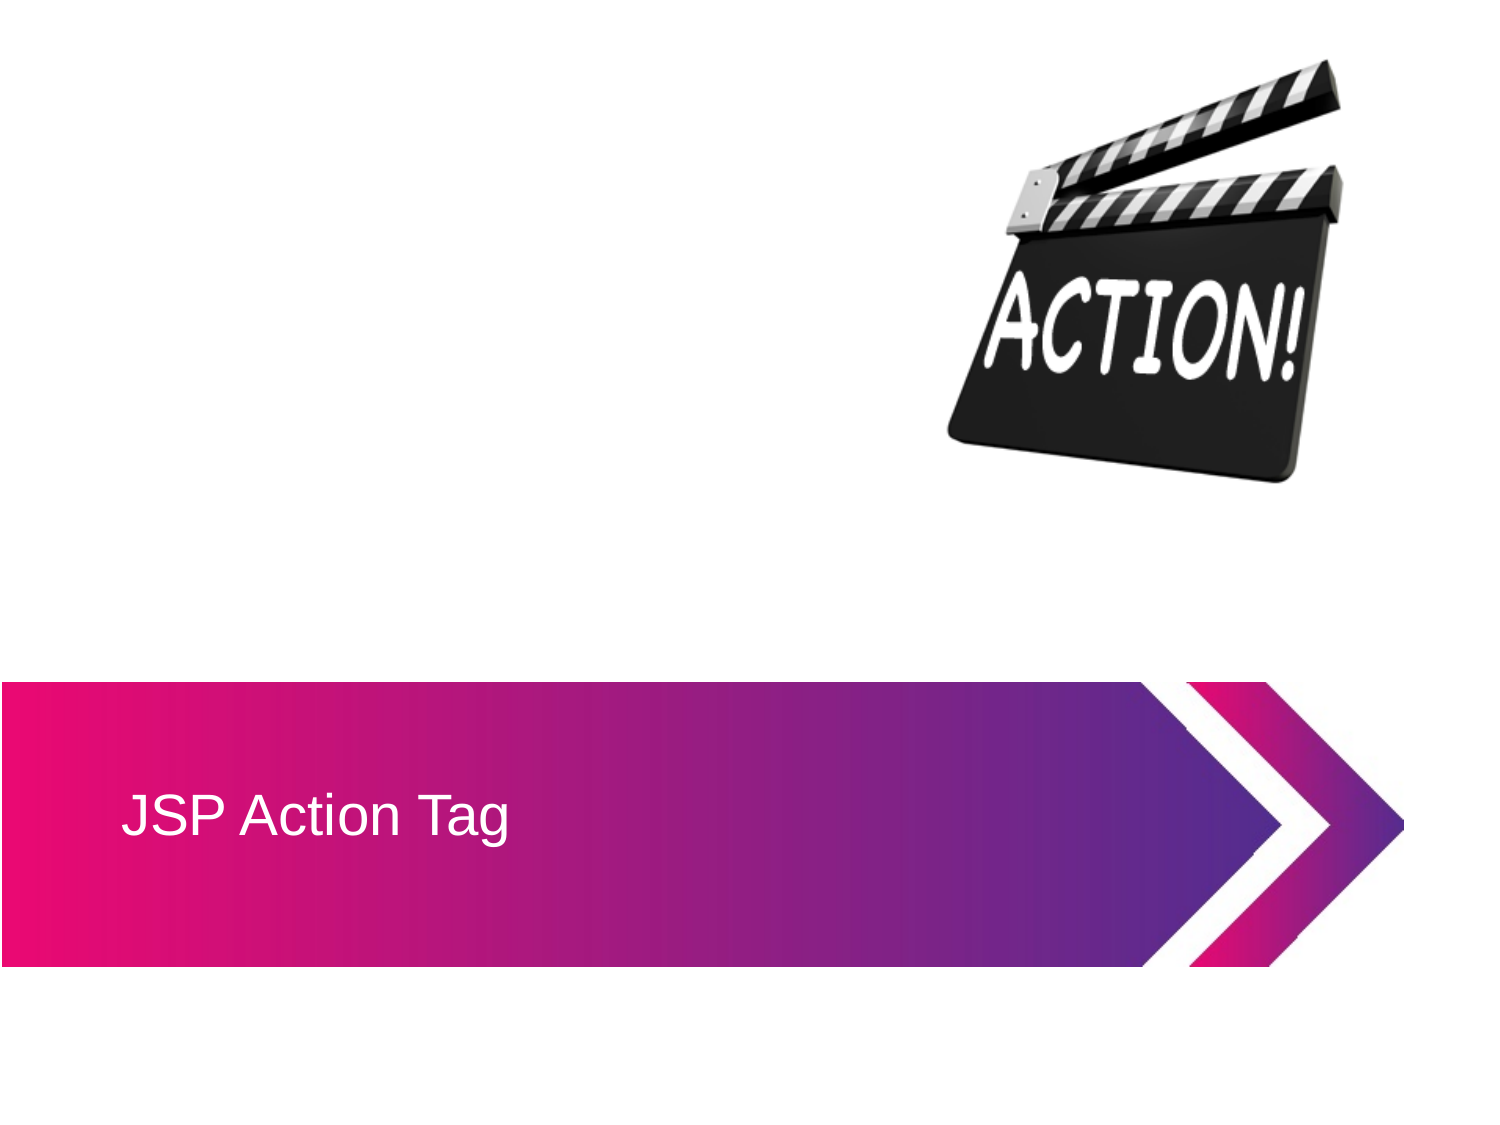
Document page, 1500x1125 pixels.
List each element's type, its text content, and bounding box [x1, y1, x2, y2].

picture [2, 682, 1404, 967]
picture [944, 57, 1347, 485]
text_box JSP Action Tag [106, 775, 945, 856]
